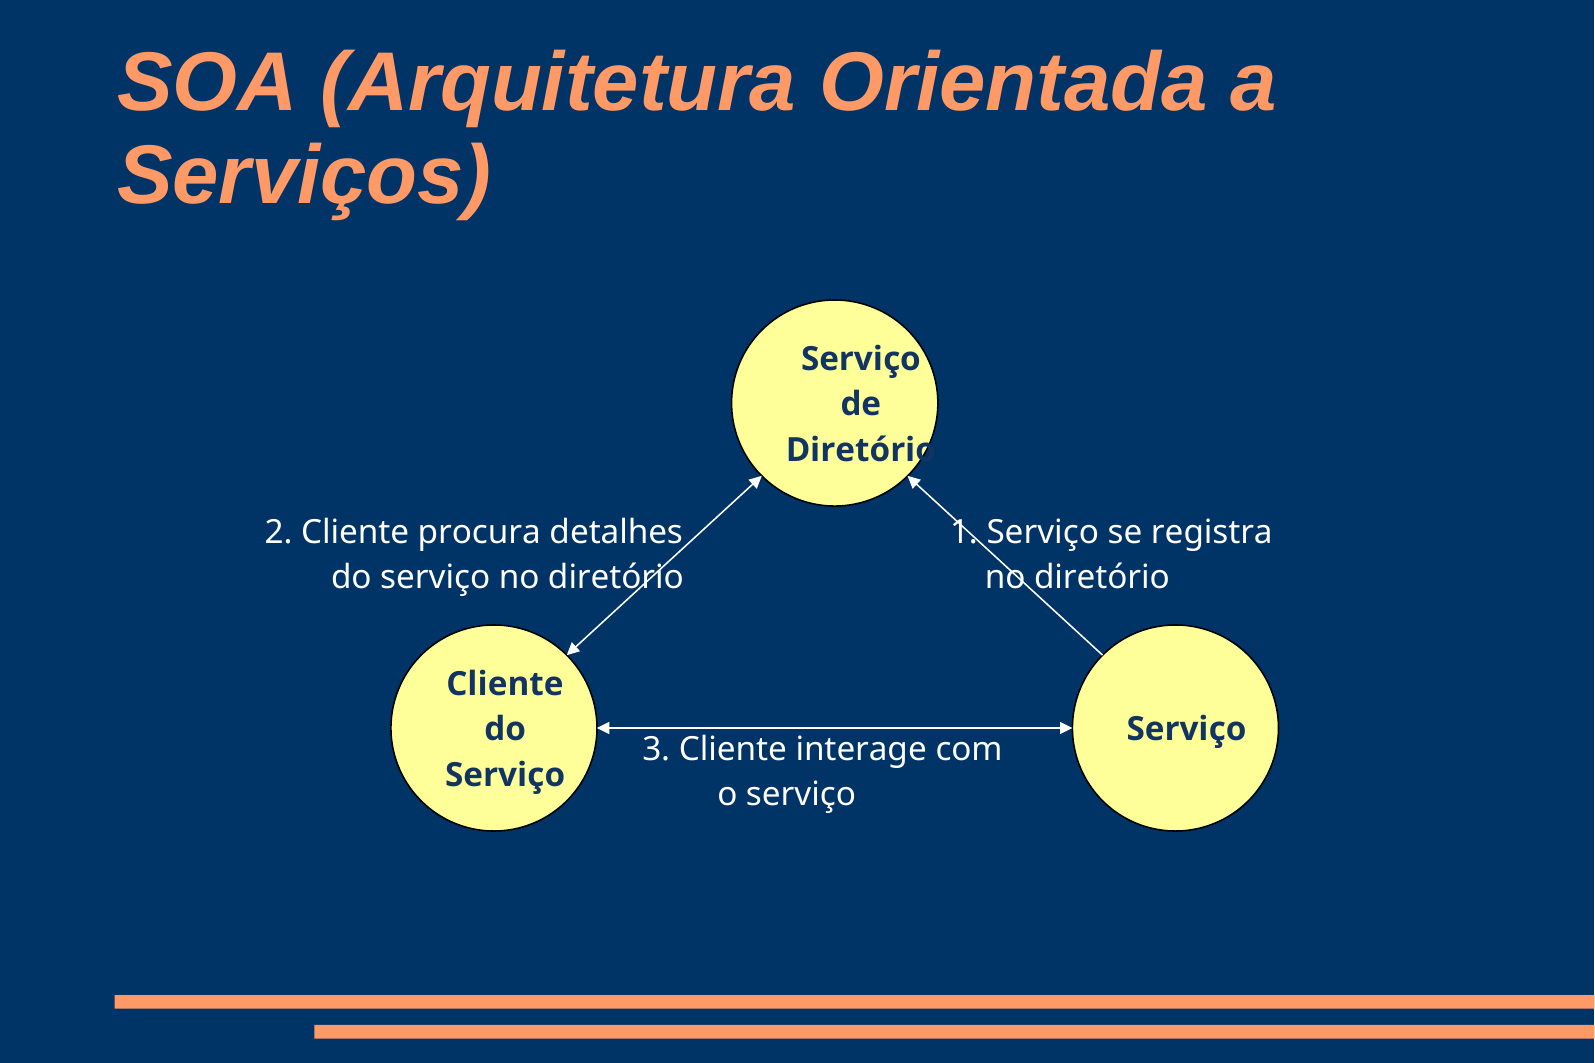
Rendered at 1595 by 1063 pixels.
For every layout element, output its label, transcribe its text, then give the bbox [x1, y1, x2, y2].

text_box 2. Cliente procura detalhes do serviço no diretório [99, 499, 699, 606]
text_box Serviço de Diretório [731, 300, 938, 507]
text_box 3. Cliente interage com o serviço [627, 727, 966, 813]
text_box Serviço [1072, 624, 1279, 832]
text_box 1. Serviço se registra no diretório [935, 499, 1447, 606]
title SOA (Arquitetura Orientada a Serviços) [117, 35, 1479, 222]
text_box Cliente do Serviço [390, 624, 597, 832]
